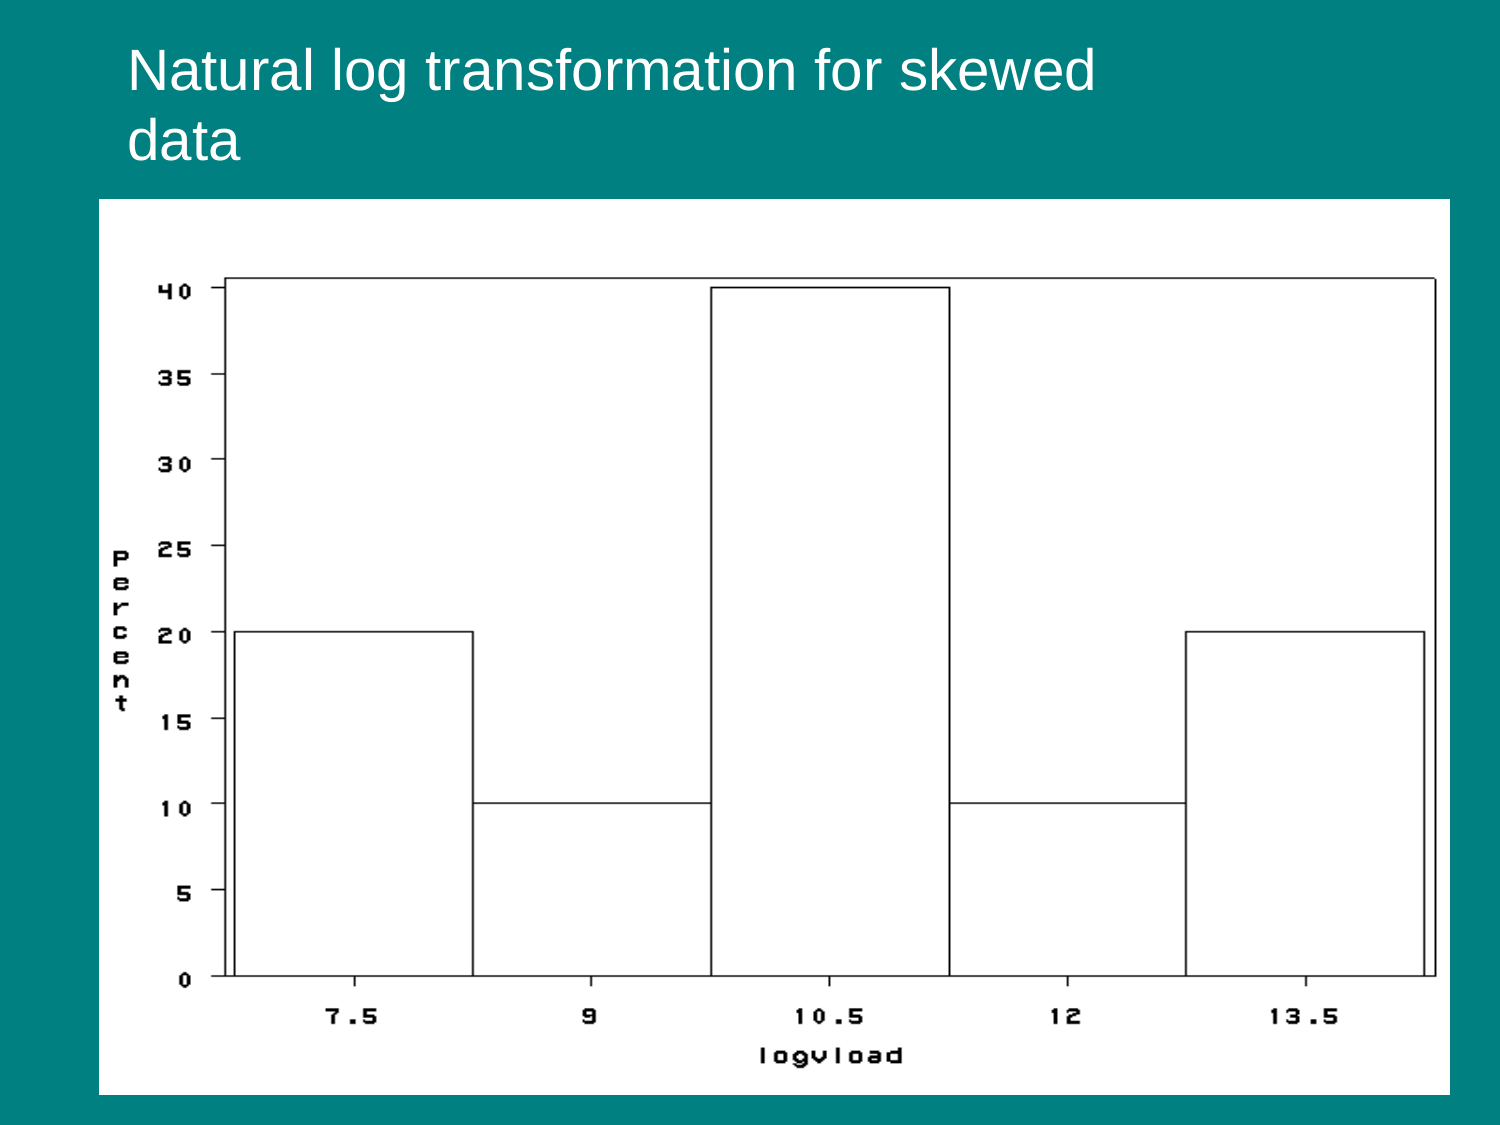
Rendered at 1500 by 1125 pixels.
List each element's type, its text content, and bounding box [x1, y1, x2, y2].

picture [99, 199, 1450, 1095]
text_box Natural log transformation for skewed data [112, 24, 1200, 180]
